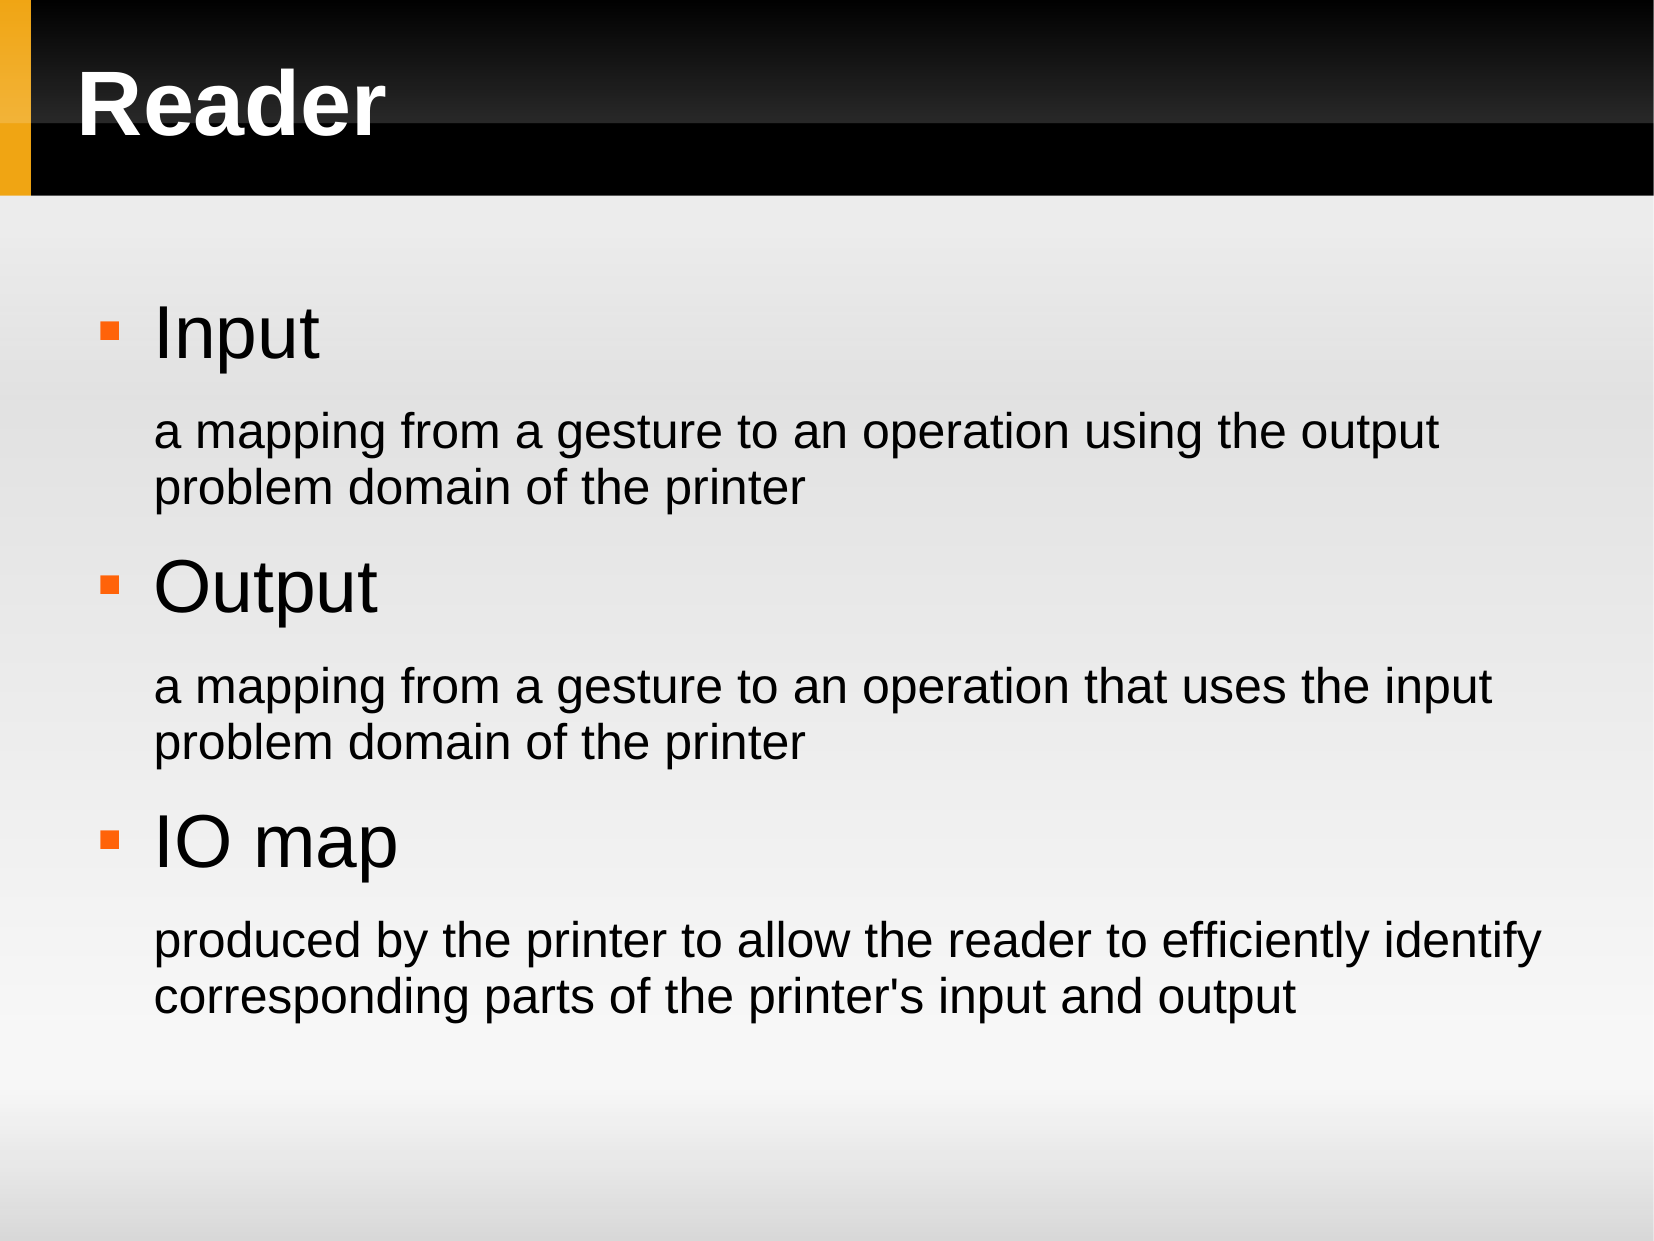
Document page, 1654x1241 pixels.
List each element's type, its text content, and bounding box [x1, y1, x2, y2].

picture [0, 0, 1654, 1241]
title Reader [76, 0, 1565, 208]
list Input a mapping from a gesture to an operation using the output problem domain of the printer Output a mapping from a gesture to an operation that uses the input problem domain of the printer IO map produced by the printer to allow the reader to efficiently identify corresponding parts of the printer's input and output [82, 290, 1571, 1094]
